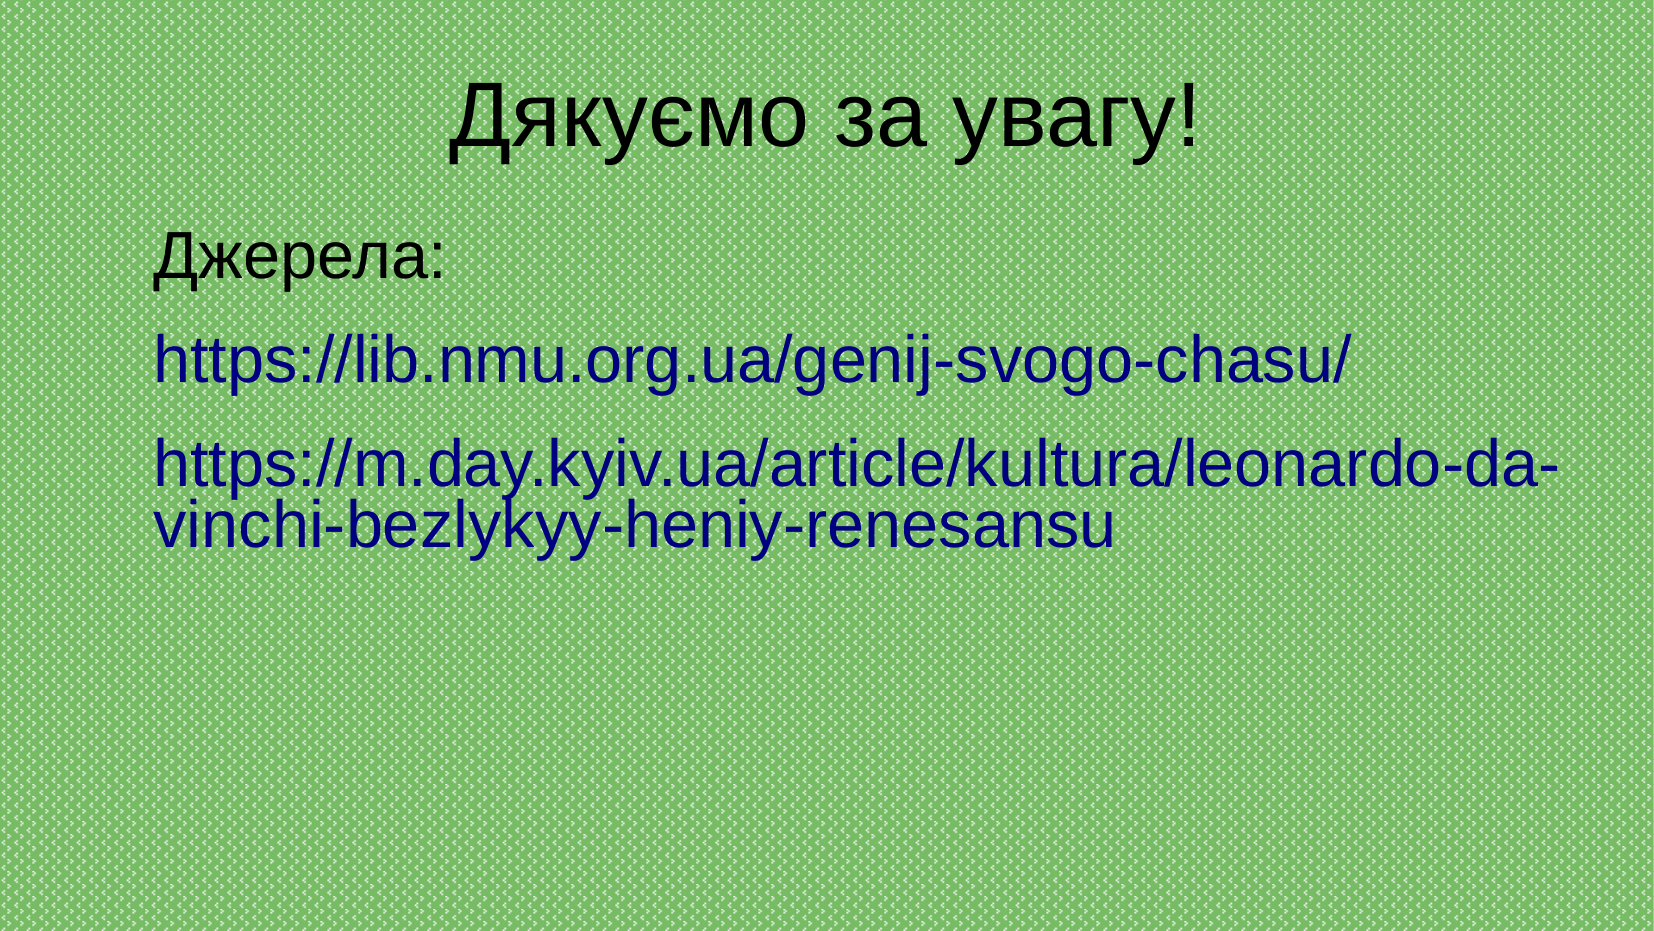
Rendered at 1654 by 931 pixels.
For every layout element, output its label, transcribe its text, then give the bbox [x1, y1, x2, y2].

title Дякуємо за увагу! [82, 37, 1571, 193]
picture [0, 0, 1654, 931]
list Джерела: https://lib.nmu.org.ua/genij-svogo-chasu/ https://m.day.kyiv.ua/article/kultura/leonardo-da-vinchi-bezlykyy-heniy-renesansu [82, 217, 1571, 758]
